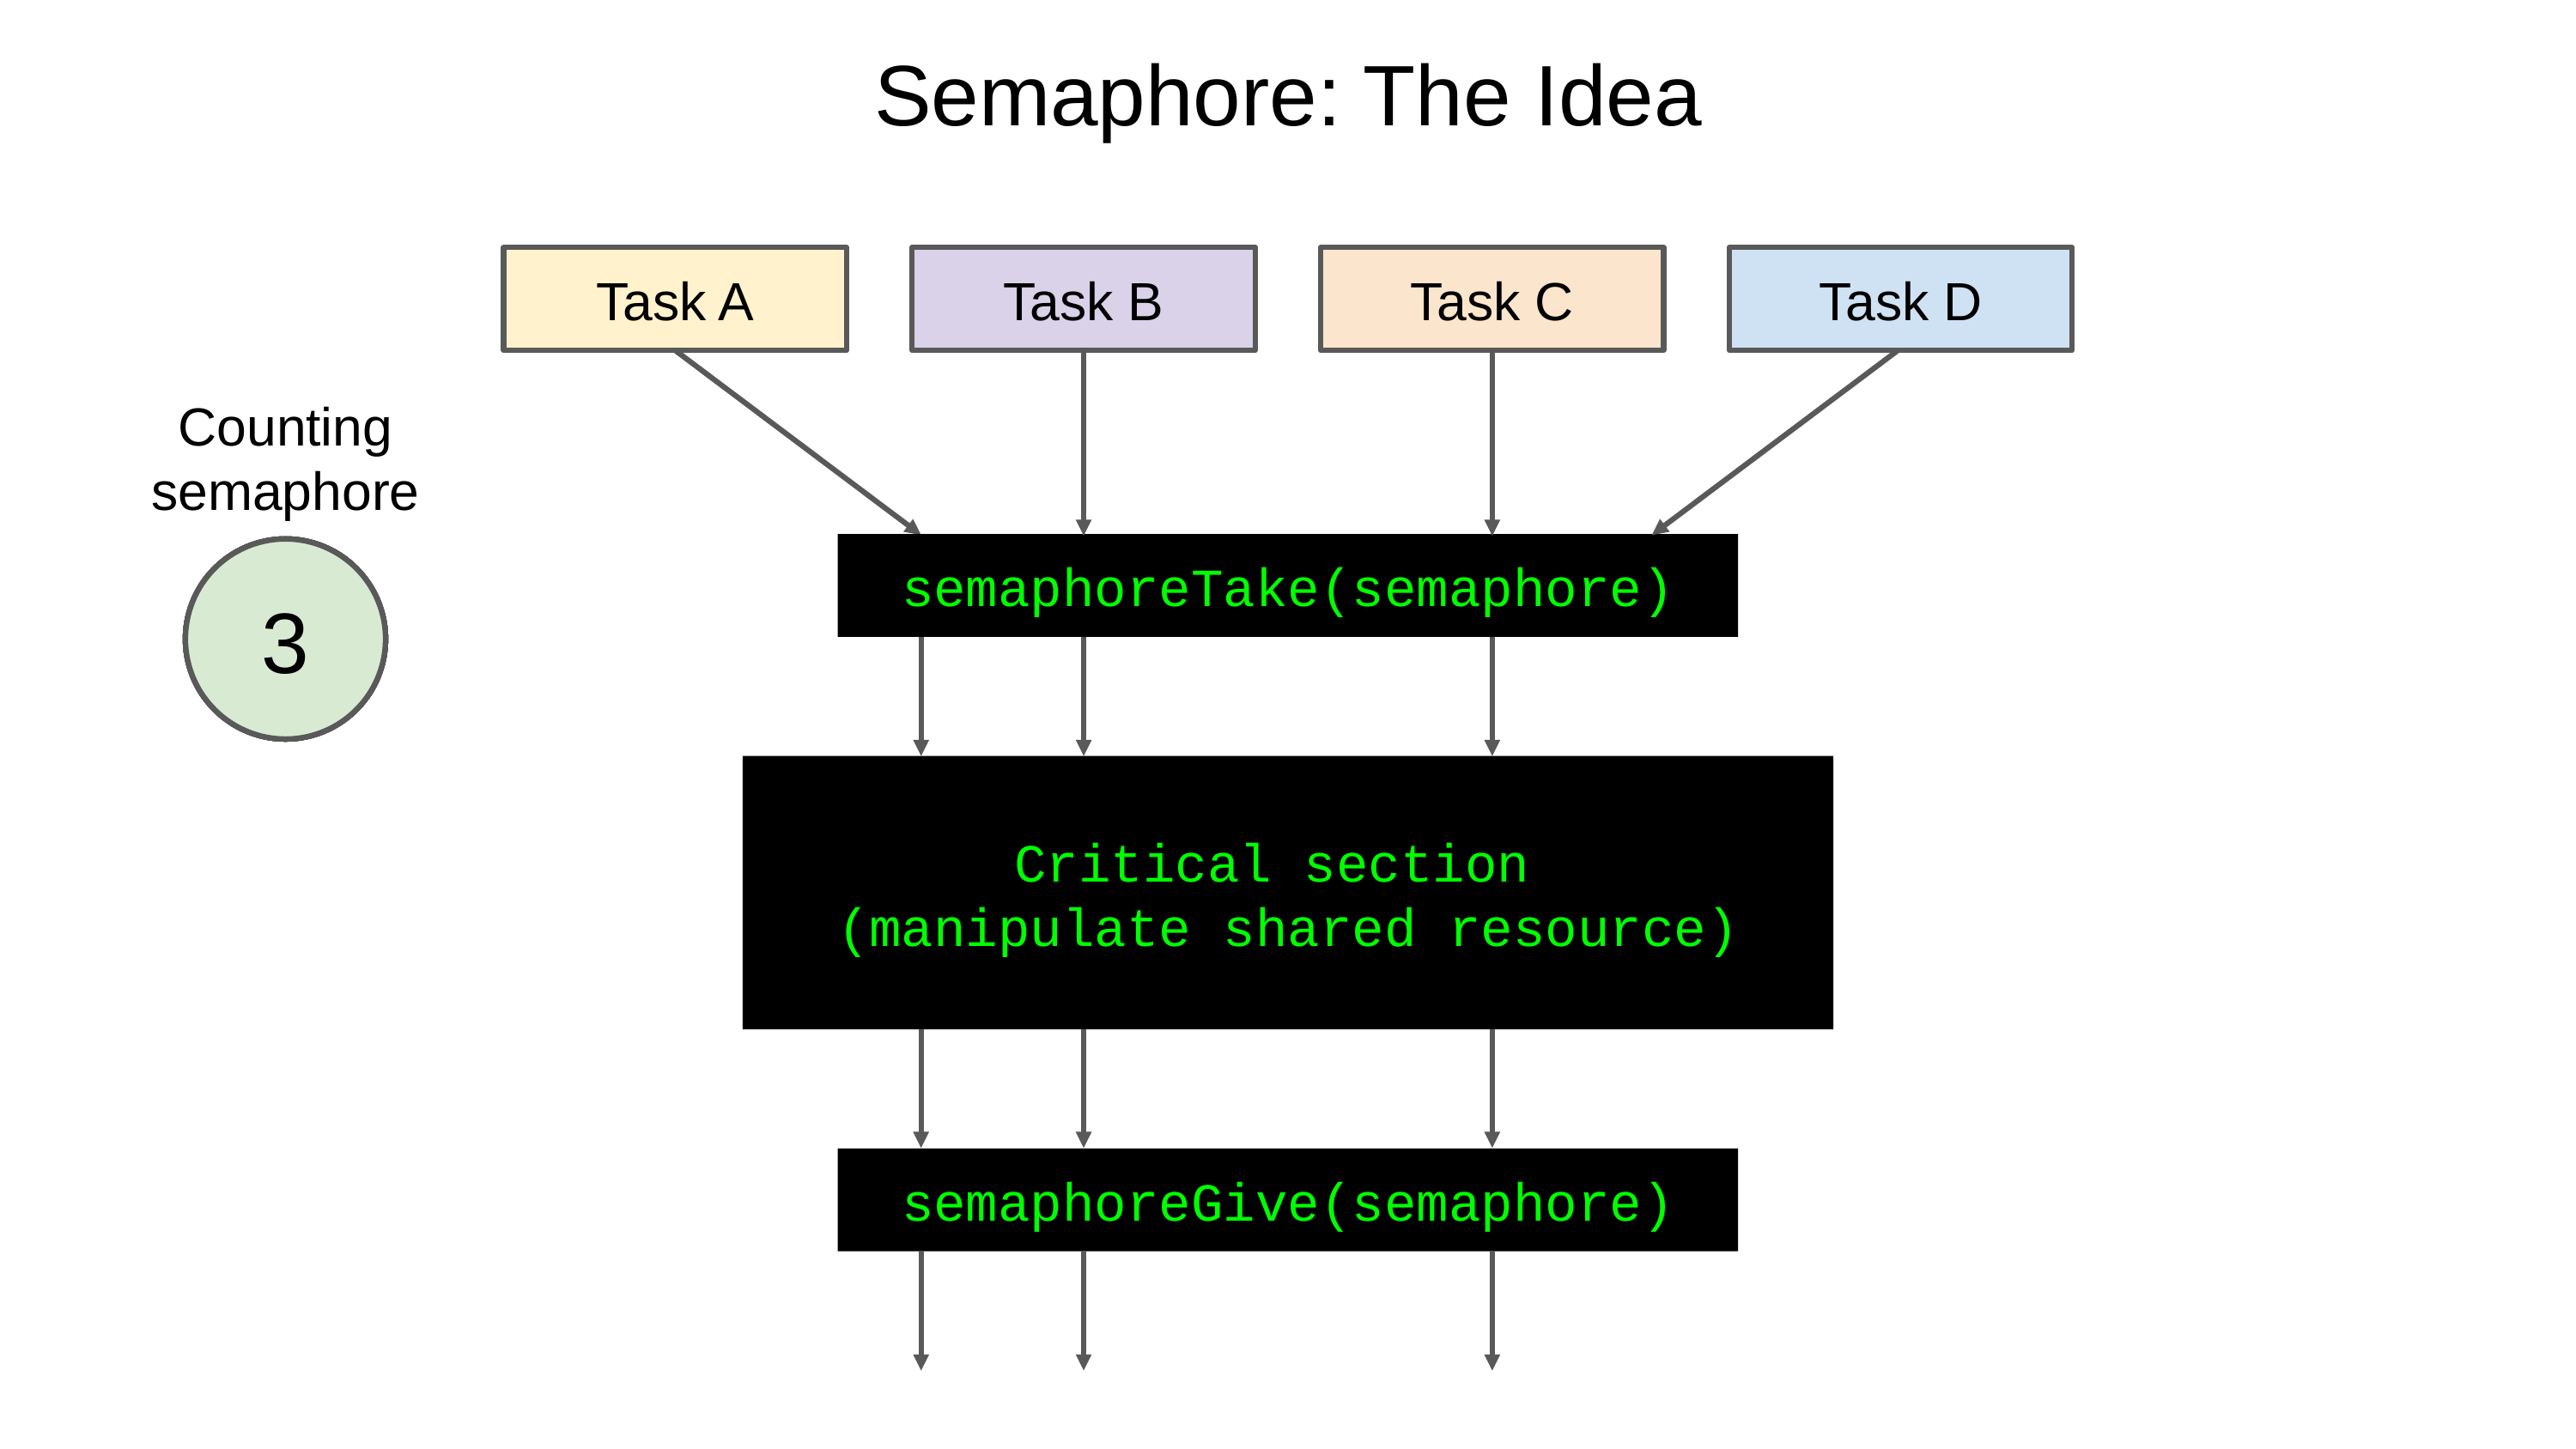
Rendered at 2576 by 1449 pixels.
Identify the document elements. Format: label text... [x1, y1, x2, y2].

text_box Task B [912, 247, 1255, 351]
text_box Task A [503, 247, 847, 351]
text_box Semaphore: The Idea [300, 27, 2276, 156]
text_box Counting semaphore [52, 391, 519, 523]
text_box Critical section (manipulate shared resource) [742, 755, 1834, 1030]
text_box 3 [185, 538, 386, 739]
text_box Task C [1321, 247, 1664, 351]
text_box semaphoreTake(semaphore) [837, 534, 1739, 637]
text_box semaphoreGive(semaphore) [837, 1148, 1739, 1252]
text_box Task D [1728, 247, 2073, 351]
